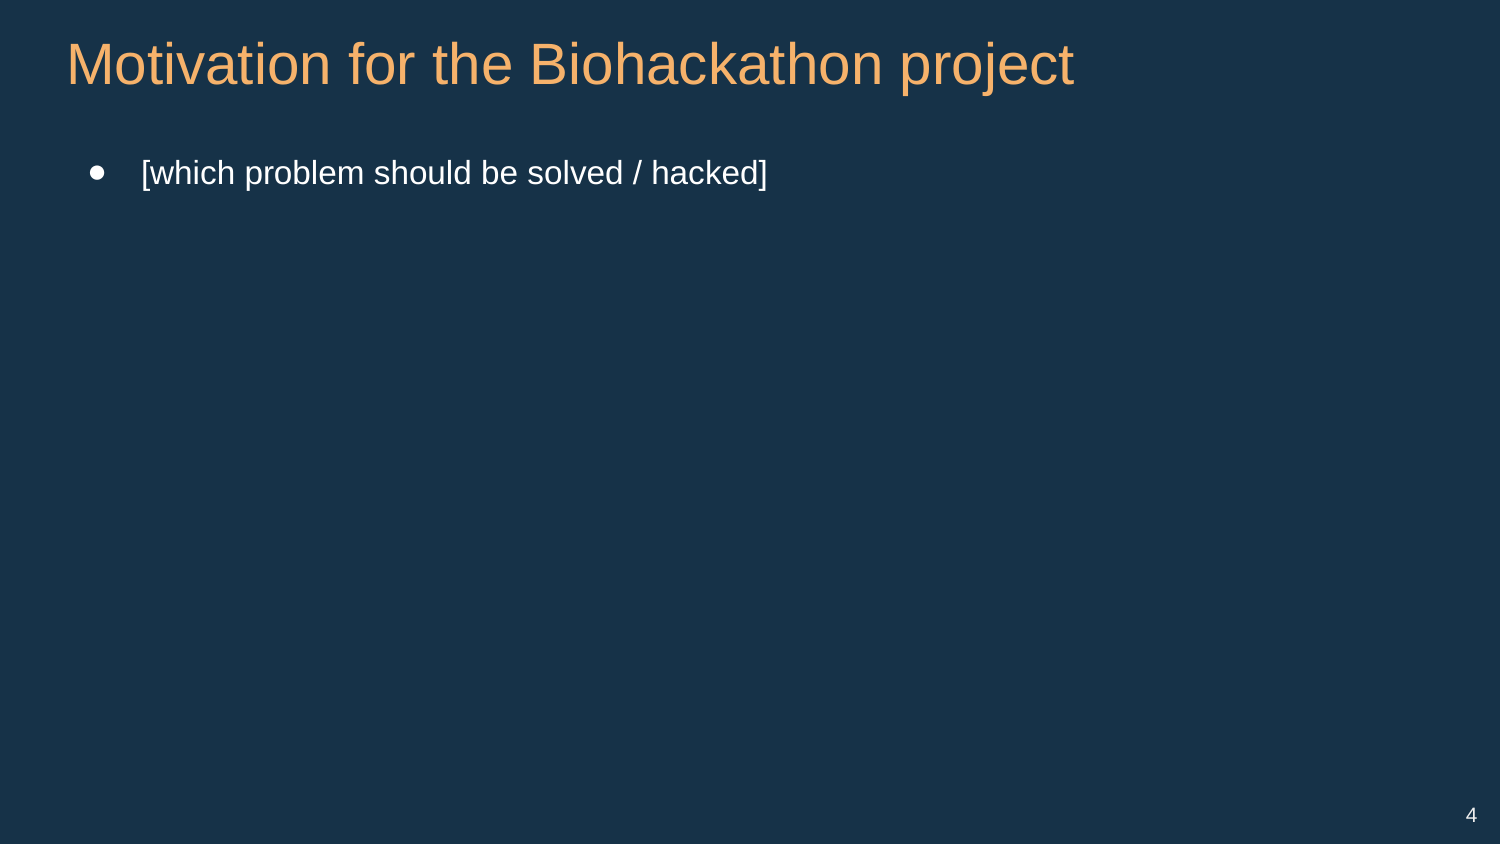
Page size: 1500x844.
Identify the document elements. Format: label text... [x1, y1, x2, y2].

list [which problem should be solved / hacked] [51, 130, 1449, 817]
slide_number 1 [1402, 777, 1493, 842]
title Motivation for the Biohackathon project [51, 11, 1449, 106]
